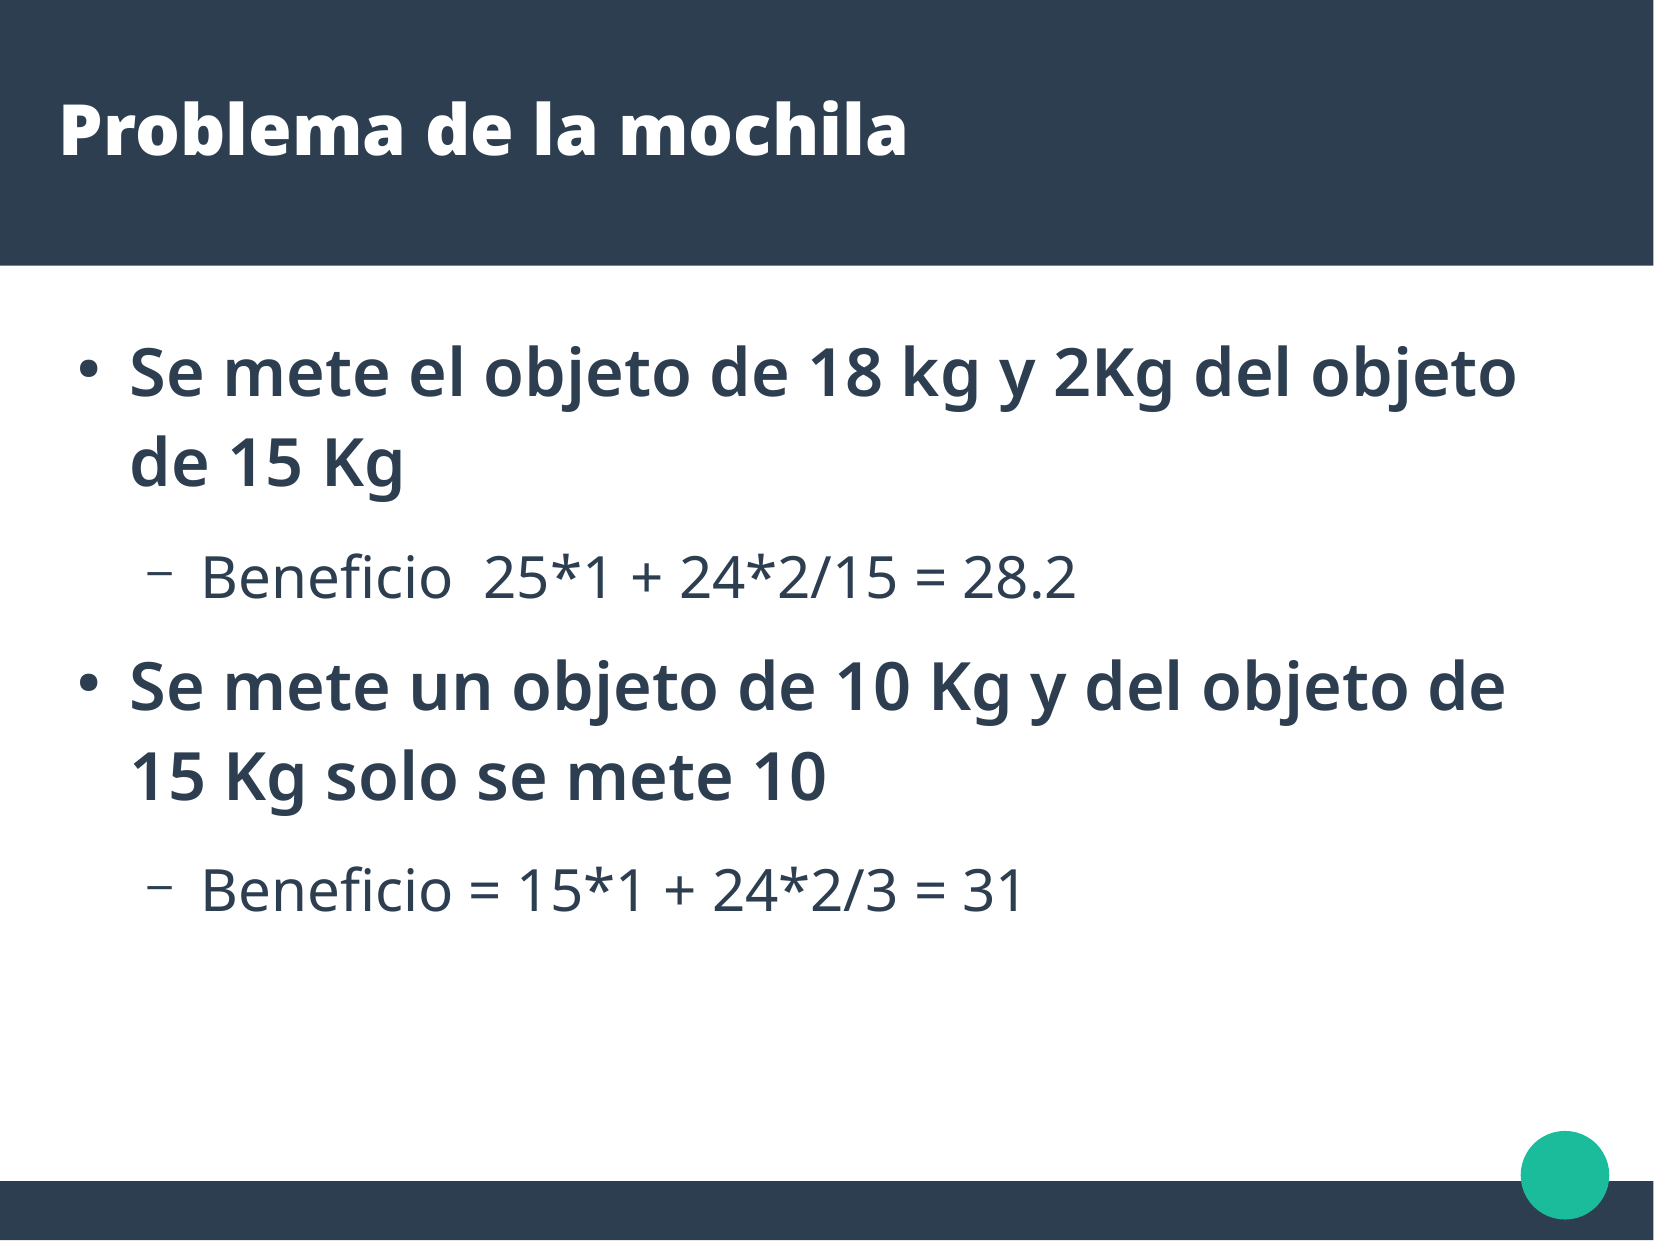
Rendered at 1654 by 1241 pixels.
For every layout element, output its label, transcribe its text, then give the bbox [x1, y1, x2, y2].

list Se mete el objeto de 18 kg y 2Kg del objeto de 15 Kg Beneficio 25*1 + 24*2/15 = 28.2 Se mete un objeto de 10 Kg y del objeto de 15 Kg solo se mete 10 Beneficio = 15*1 + 24*2/3 = 31 [59, 324, 1595, 1152]
title Problema de la mochila [59, 49, 1595, 207]
